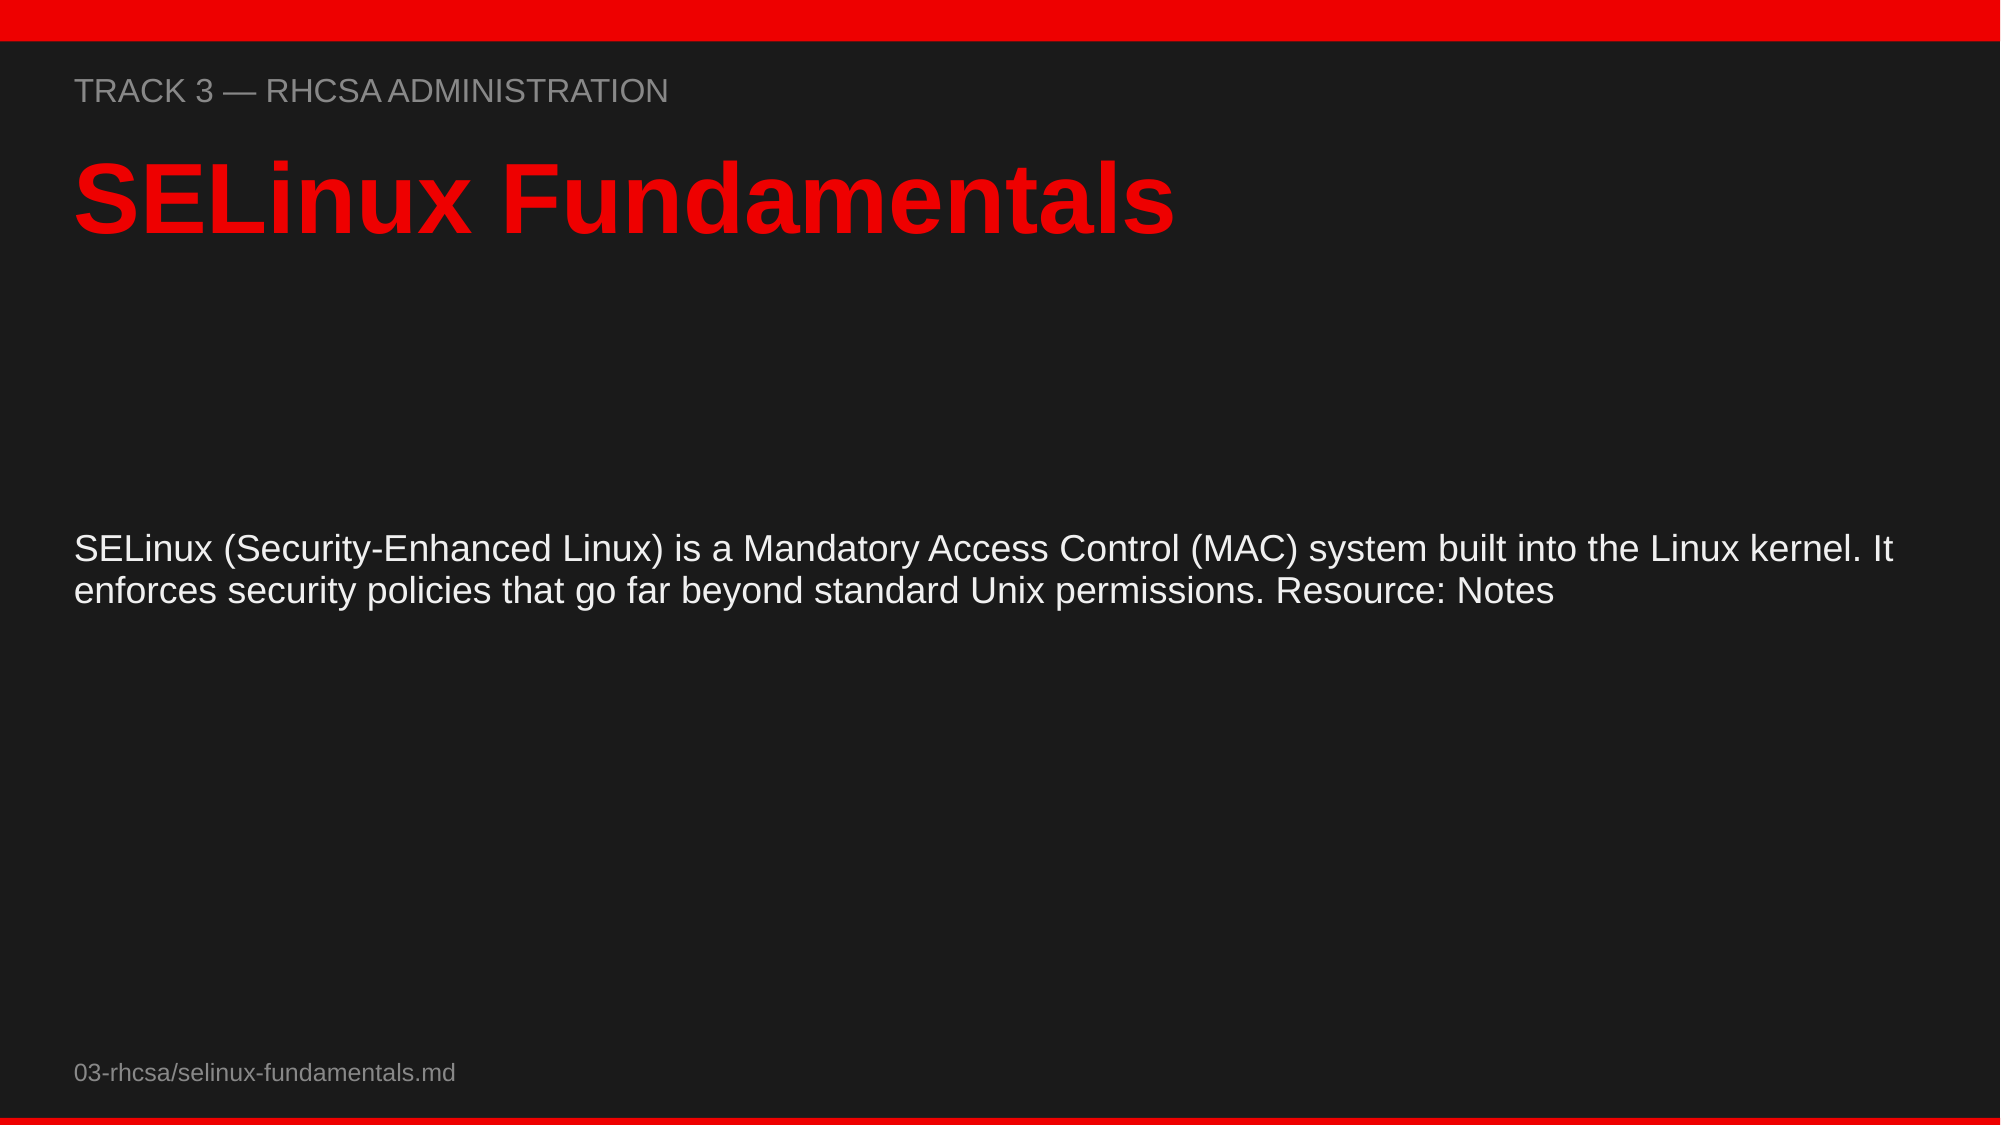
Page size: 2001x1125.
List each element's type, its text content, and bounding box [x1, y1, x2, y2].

text_box TRACK 3 — RHCSA ADMINISTRATION [59, 64, 1942, 119]
text_box SELinux Fundamentals [59, 135, 1942, 461]
text_box SELinux (Security-Enhanced Linux) is a Mandatory Access Control (MAC) system built into the Linux kernel. It enforces security policies that go far beyond standard Unix permissions. Resource: Notes [59, 519, 1942, 727]
text_box 03-rhcsa/selinux-fundamentals.md [59, 1051, 1942, 1093]
text_box [0, 1117, 2001, 1125]
text_box [0, 0, 2001, 42]
